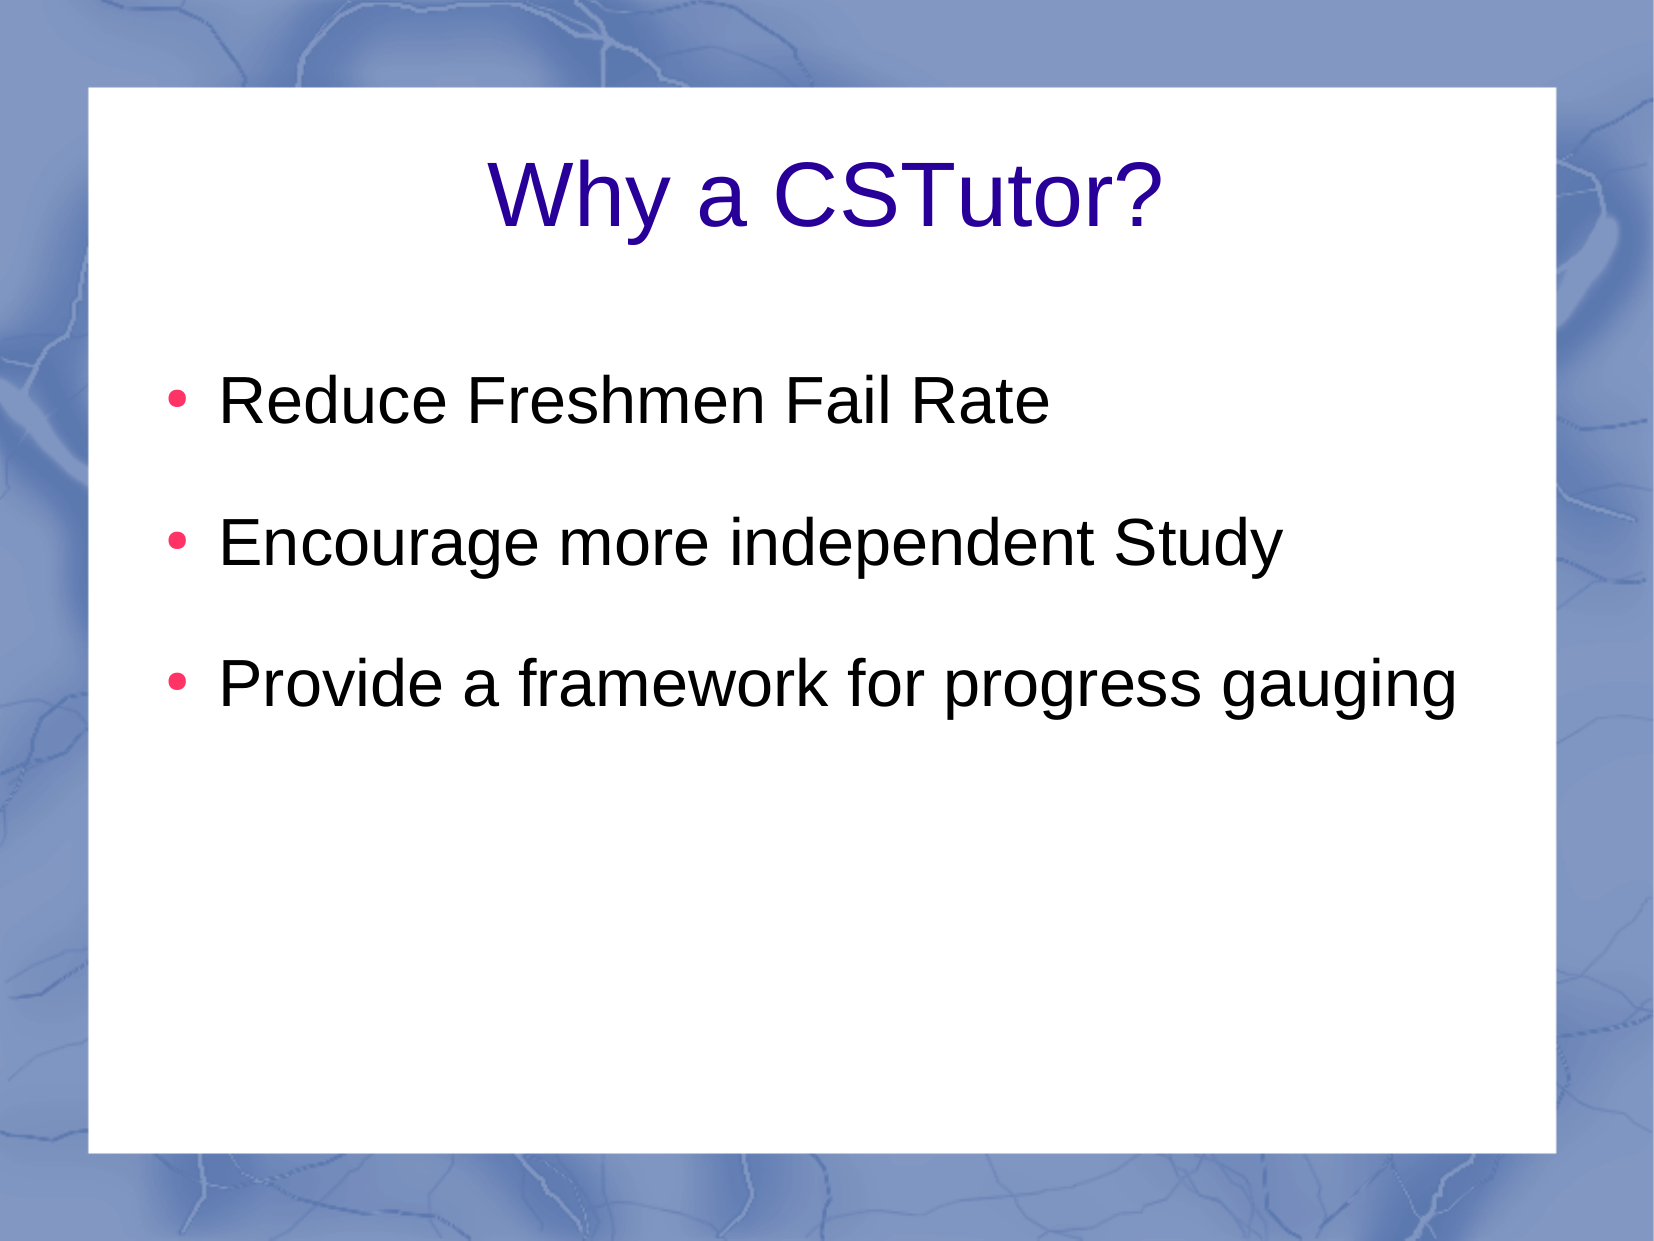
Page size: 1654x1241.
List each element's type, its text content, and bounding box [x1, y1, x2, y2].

list Reduce Freshmen Fail Rate Encourage more independent Study Provide a framework for progress gauging [147, 325, 1506, 1130]
title Why a CSTutor? [118, 90, 1536, 298]
picture [0, 0, 1654, 1241]
